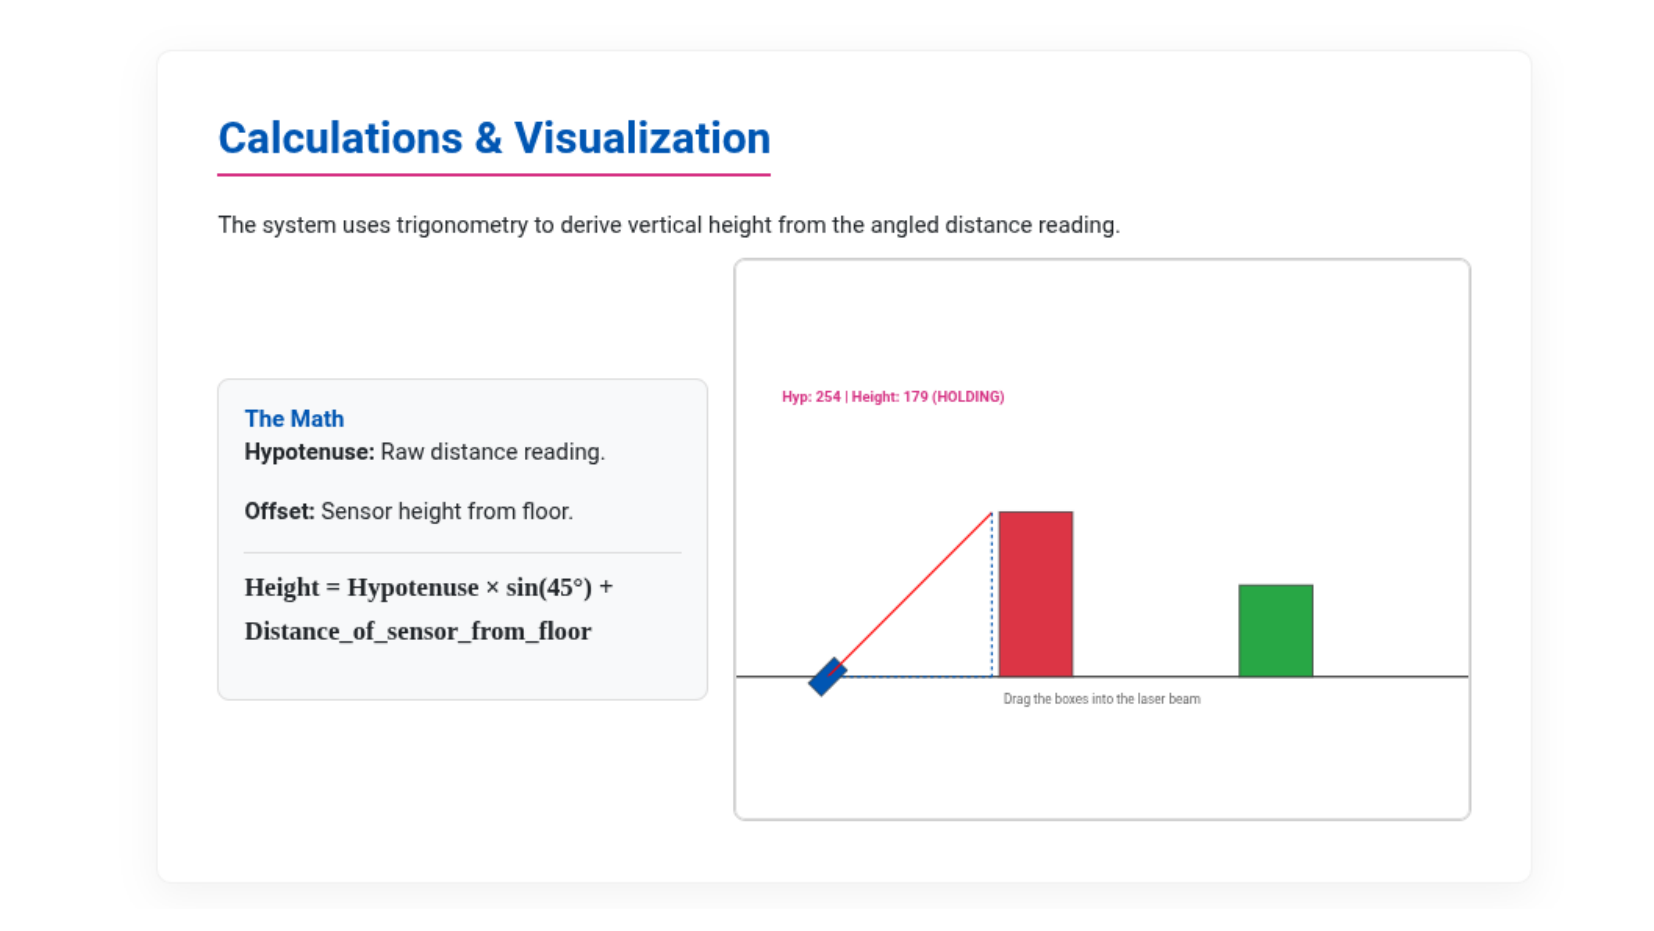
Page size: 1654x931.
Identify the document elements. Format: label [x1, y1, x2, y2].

picture [97, 25, 1564, 909]
